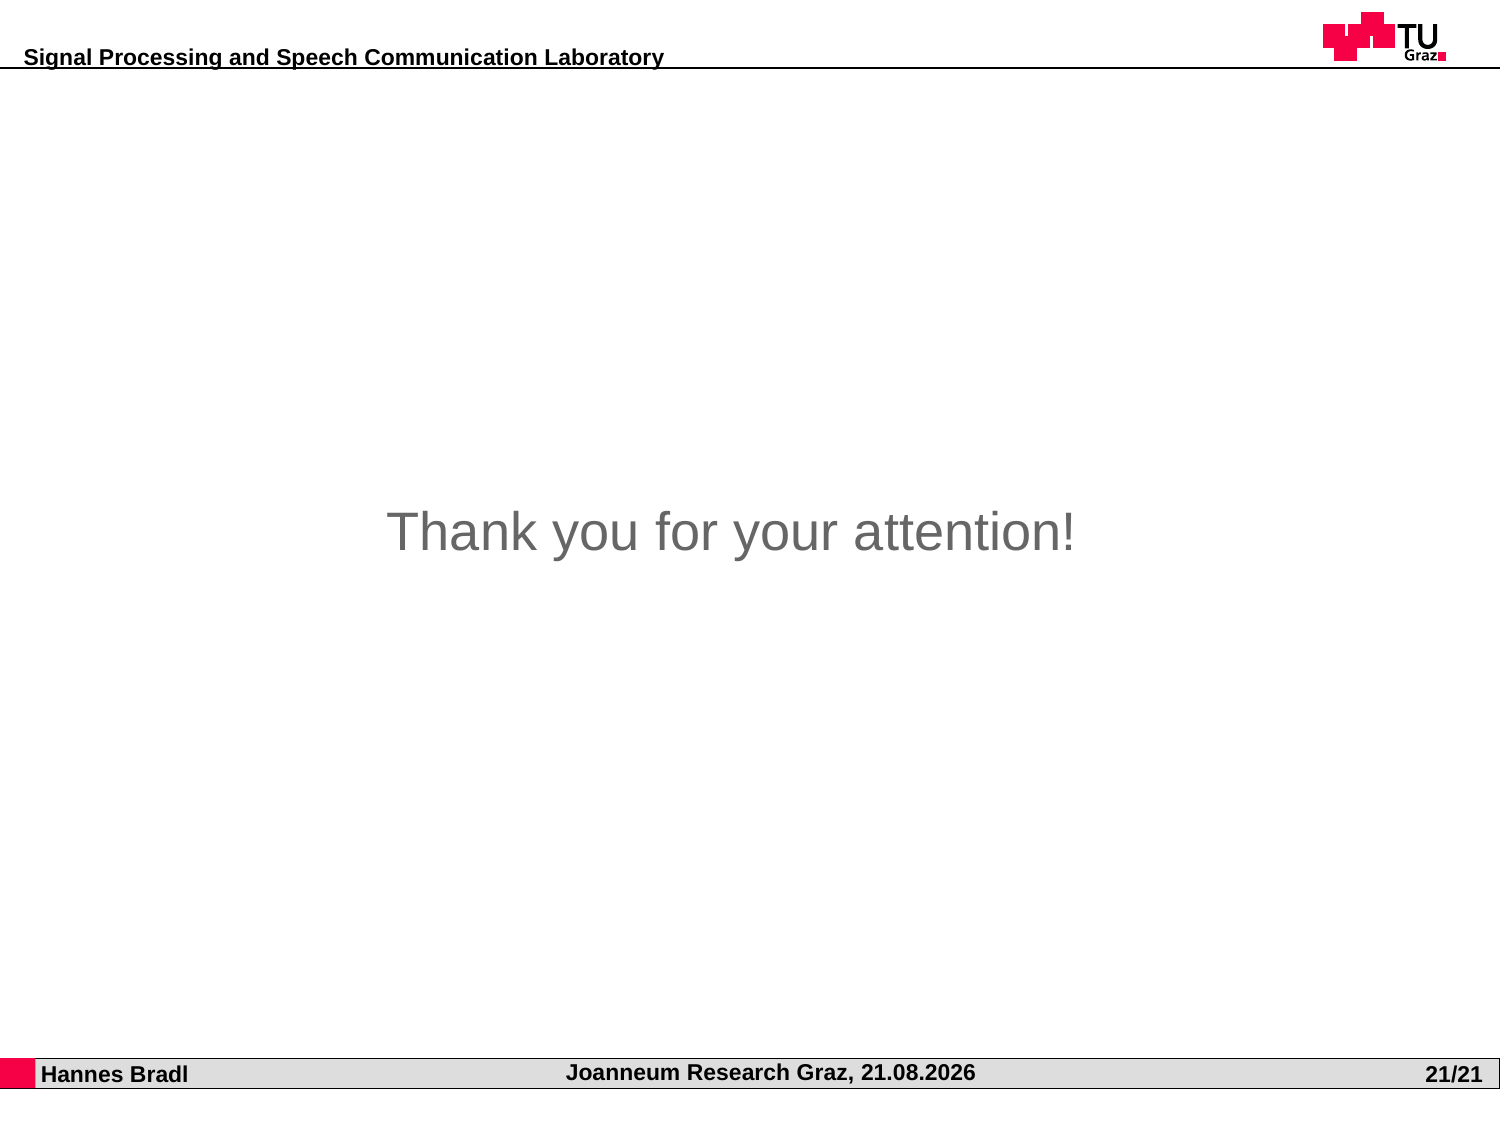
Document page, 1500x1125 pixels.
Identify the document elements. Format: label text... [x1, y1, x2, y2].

list Thank you for your attention! [94, 496, 1370, 591]
